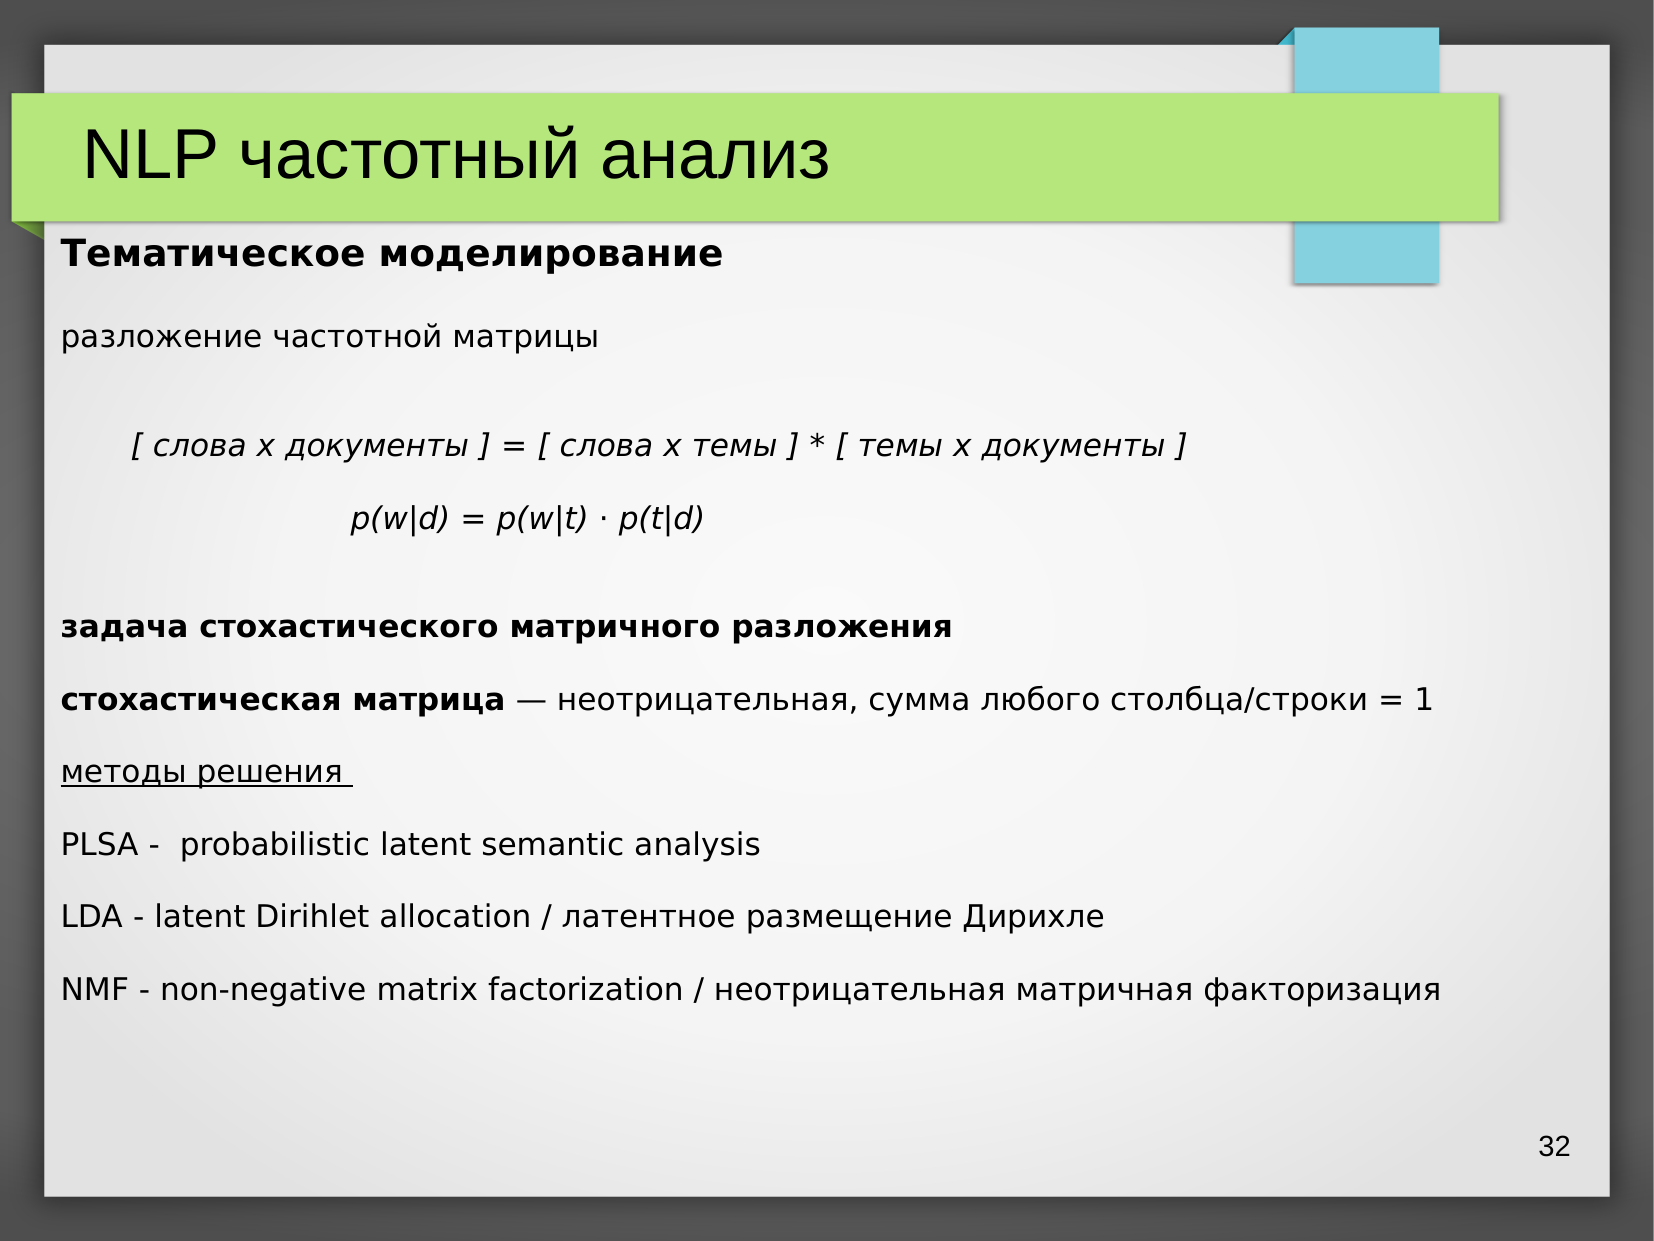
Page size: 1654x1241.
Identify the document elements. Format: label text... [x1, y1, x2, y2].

title NLP частотный анализ [82, 113, 1406, 194]
picture [0, 0, 1654, 1241]
text_box Тематическое моделирование разложение частотной матрицы [ слова x документы ] = [ слова х темы ] * [ темы х документы ] p(w|d) = p(w|t) ⋅ p(t|d) задача стохастического матричного разложения стохастическая матрица — неотрицательная, сумма любого столбца/строки = 1 методы решения PLSA - probabilistic latent semantic analysis LDA - latent Dirihlet allocation / латентное размещение Дирихле NMF - non-negative matrix factorization / неотрицательная матричная факторизация [45, 224, 1595, 1190]
